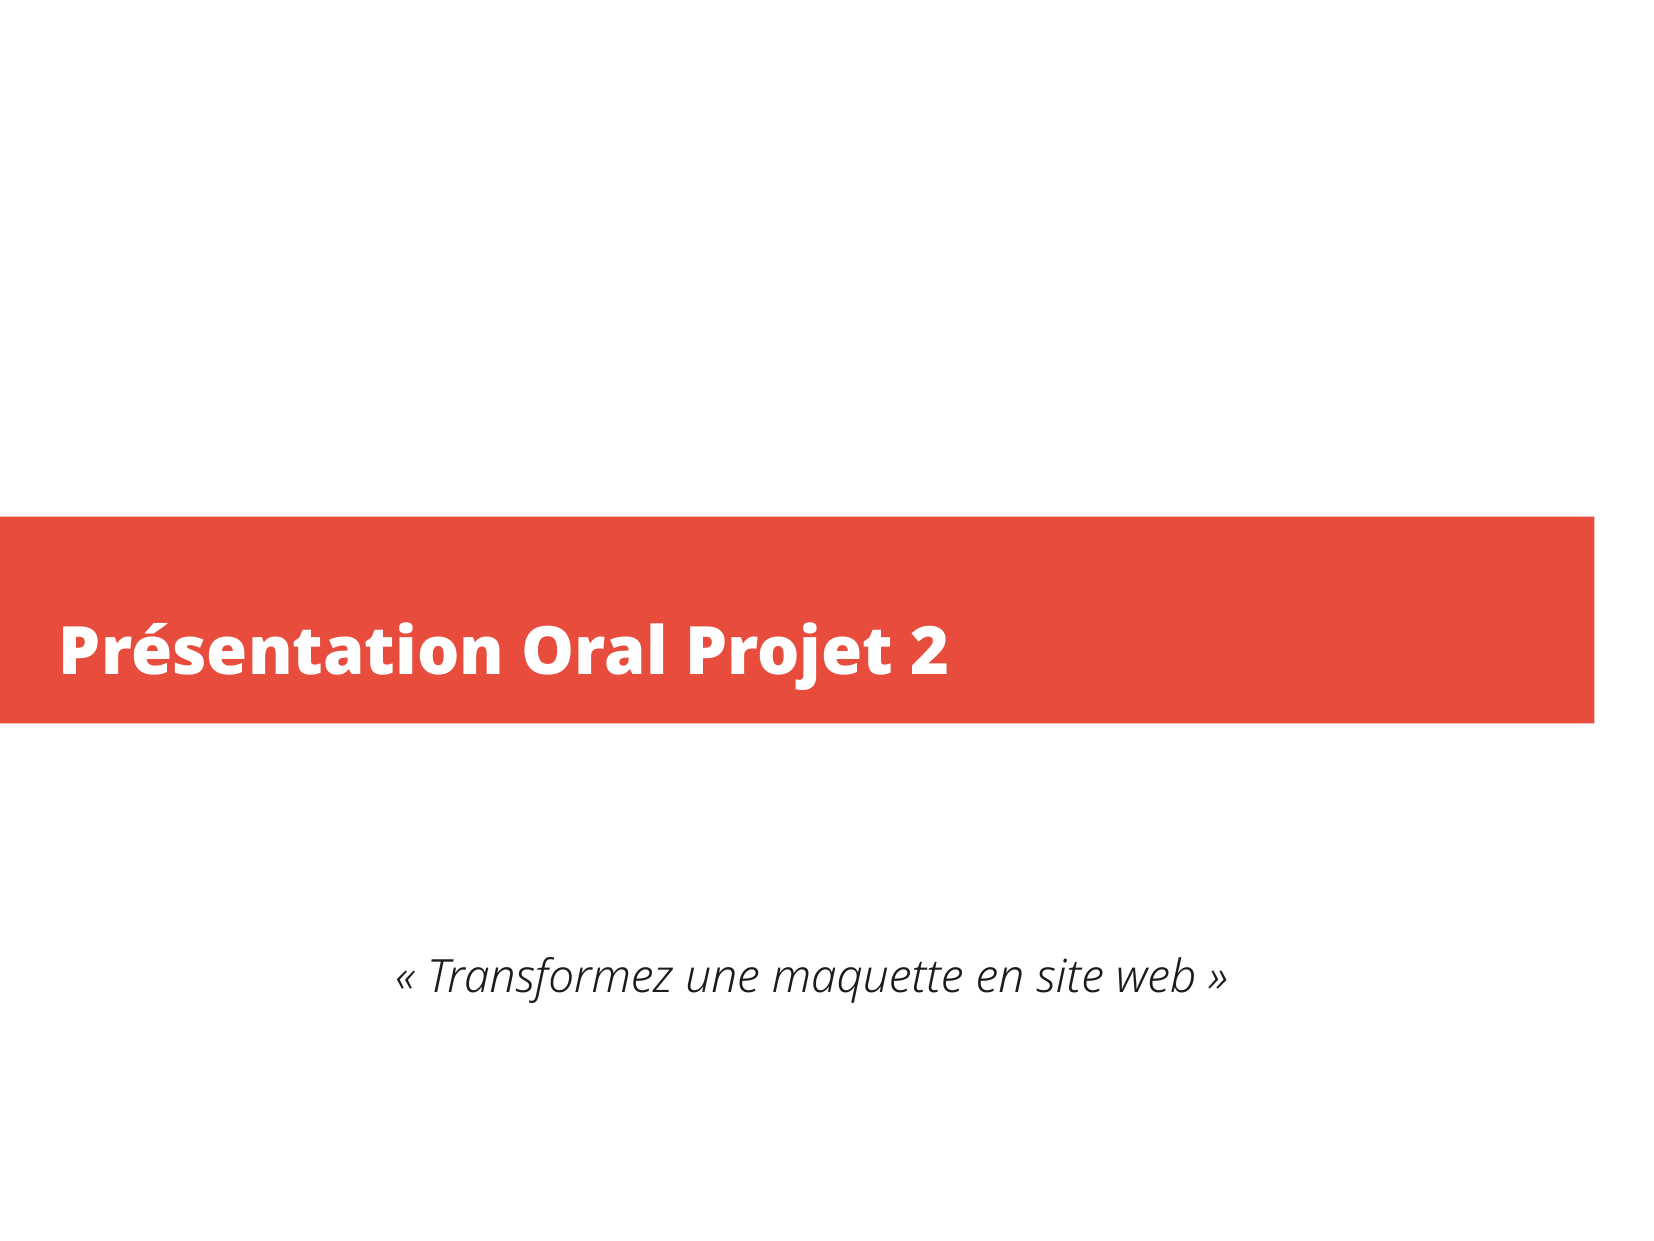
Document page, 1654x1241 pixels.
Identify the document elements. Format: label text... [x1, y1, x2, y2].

title Présentation Oral Projet 2 [59, 546, 1595, 694]
subtitle « Transformez une maquette en site web » [59, 755, 1565, 1170]
